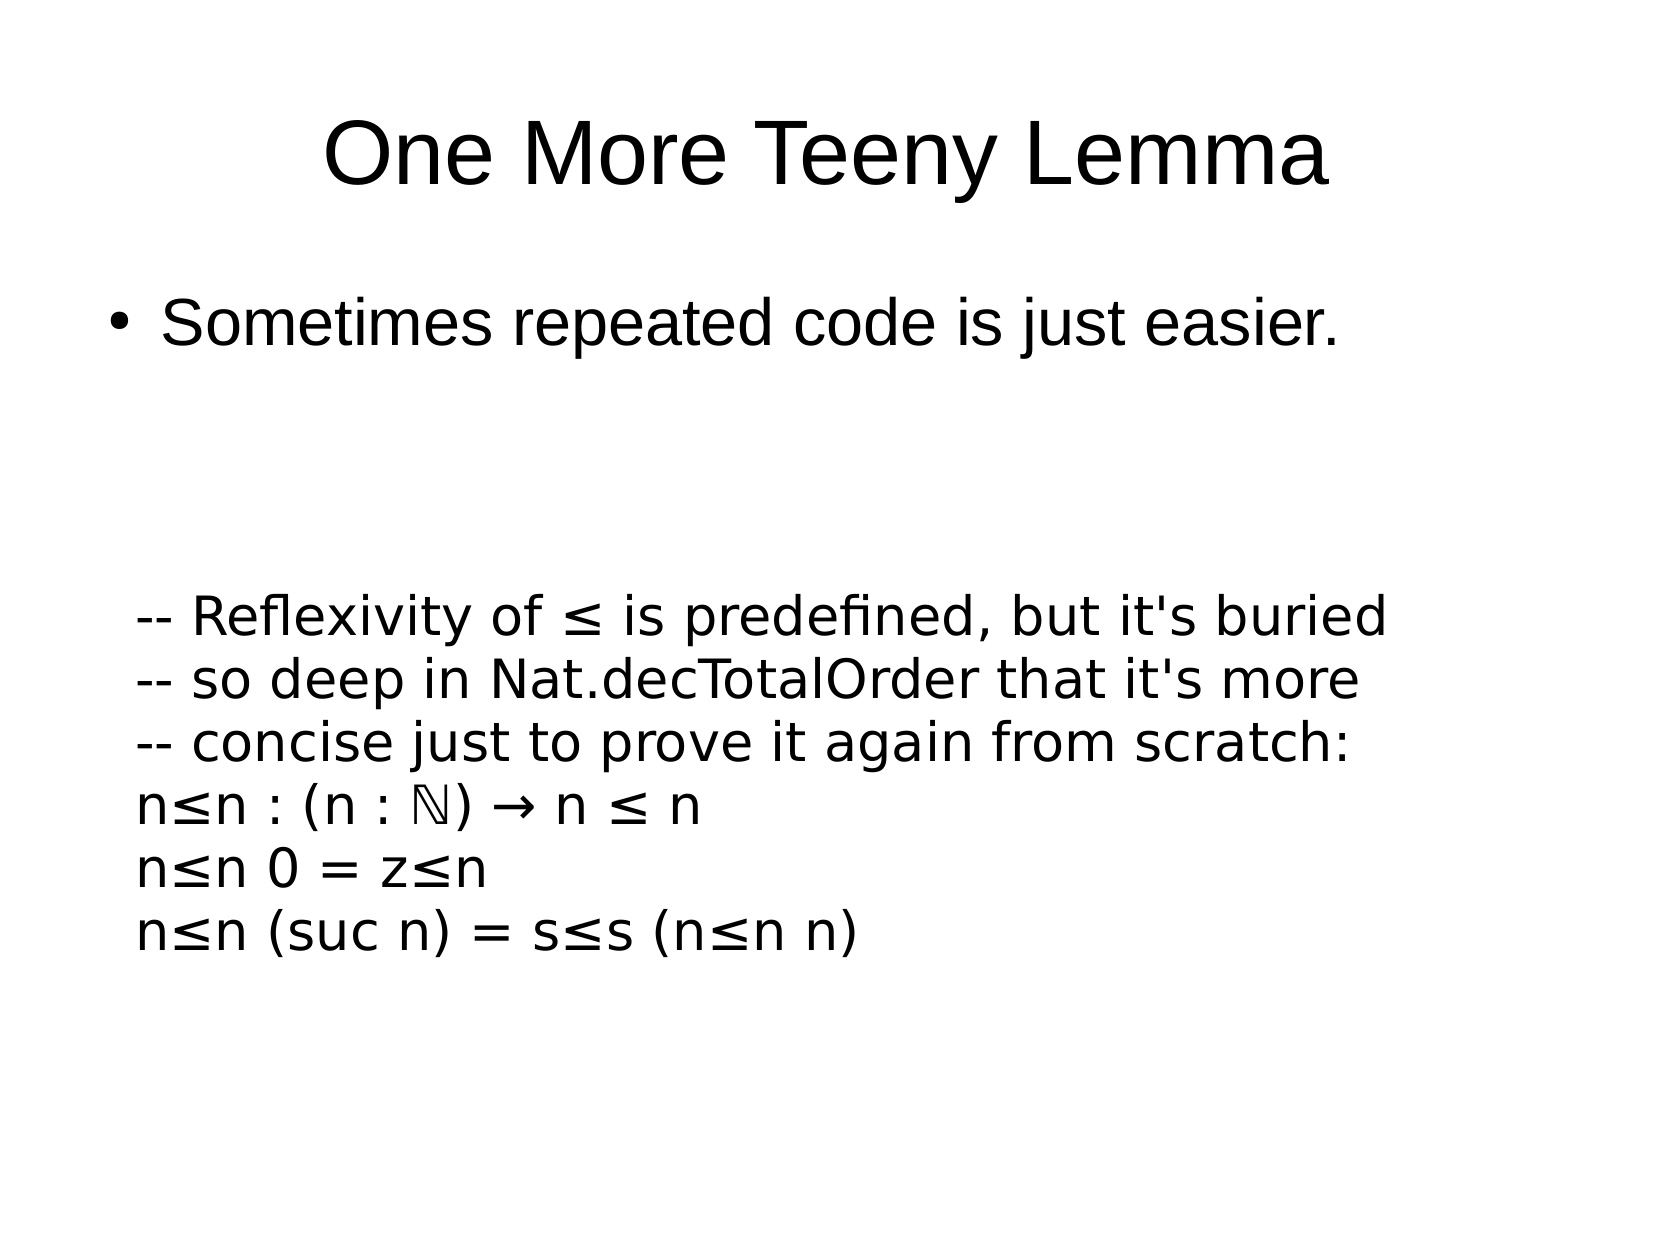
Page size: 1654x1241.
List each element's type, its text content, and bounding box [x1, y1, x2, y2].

list -- Reflexivity of ≤ is predefined, but it's buried -- so deep in Nat.decTotalOrder that it's more -- concise just to prove it again from scratch: n≤n : (n : ℕ) → n ≤ n n≤n 0 = z≤n n≤n (suc n) = s≤s (n≤n n) [135, 585, 1636, 1216]
list Sometimes repeated code is just easier. [90, 285, 1628, 406]
title One More Teeny Lemma [82, 49, 1571, 257]
